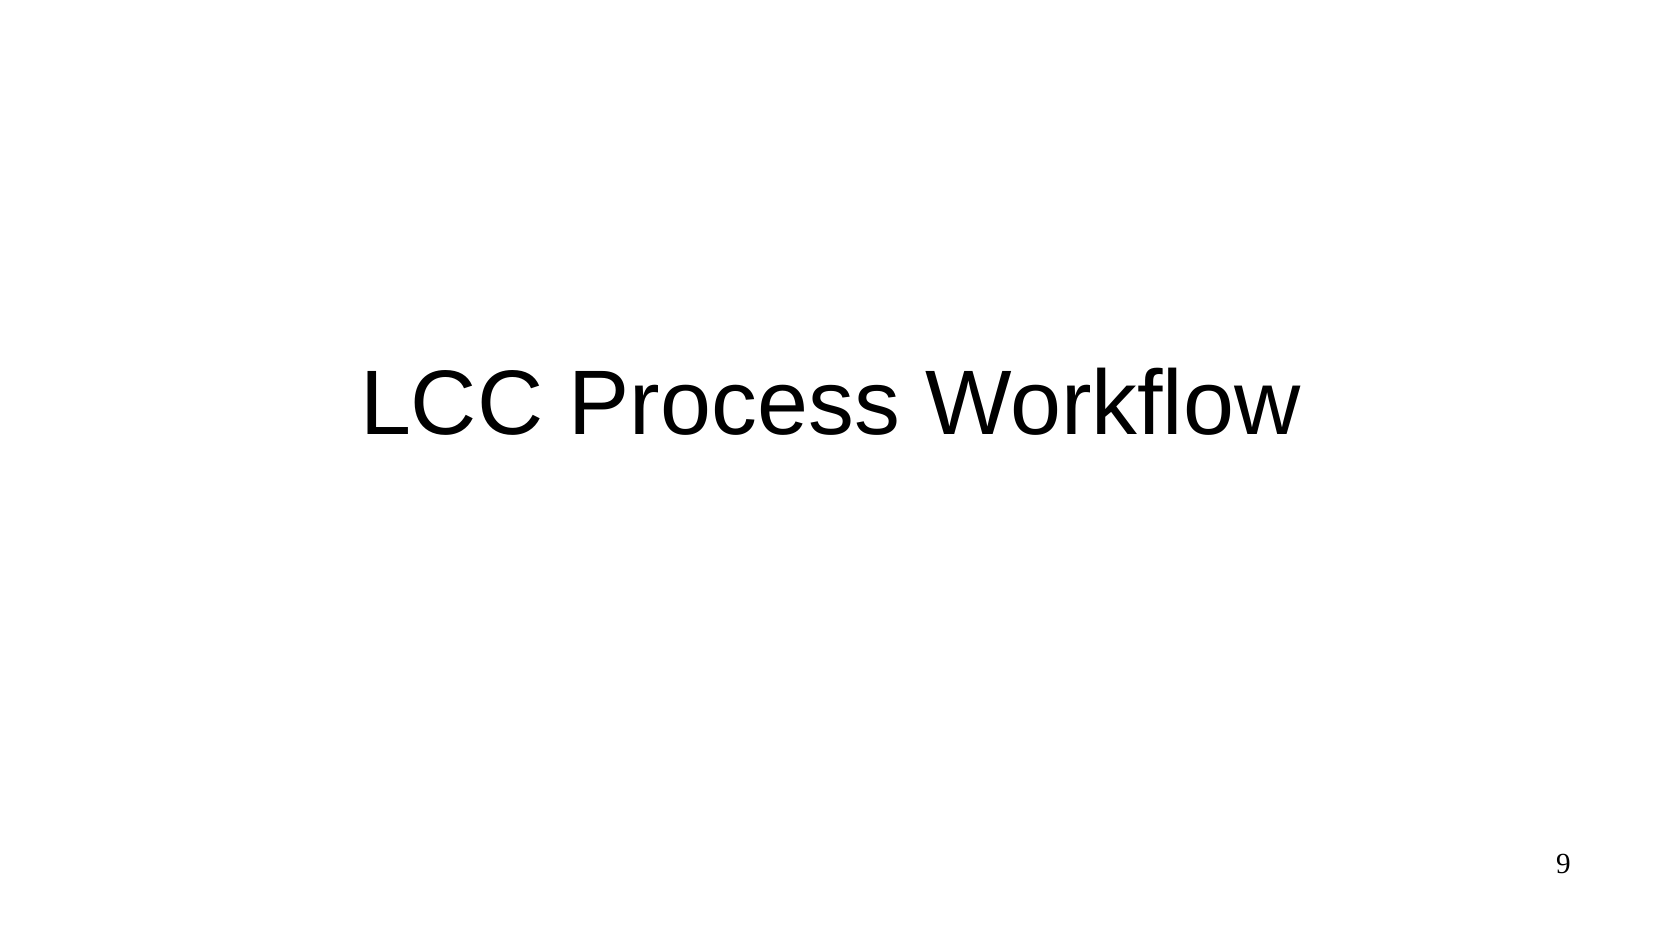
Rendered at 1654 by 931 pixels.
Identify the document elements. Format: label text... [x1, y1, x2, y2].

title LCC Process Workflow [86, 324, 1576, 481]
